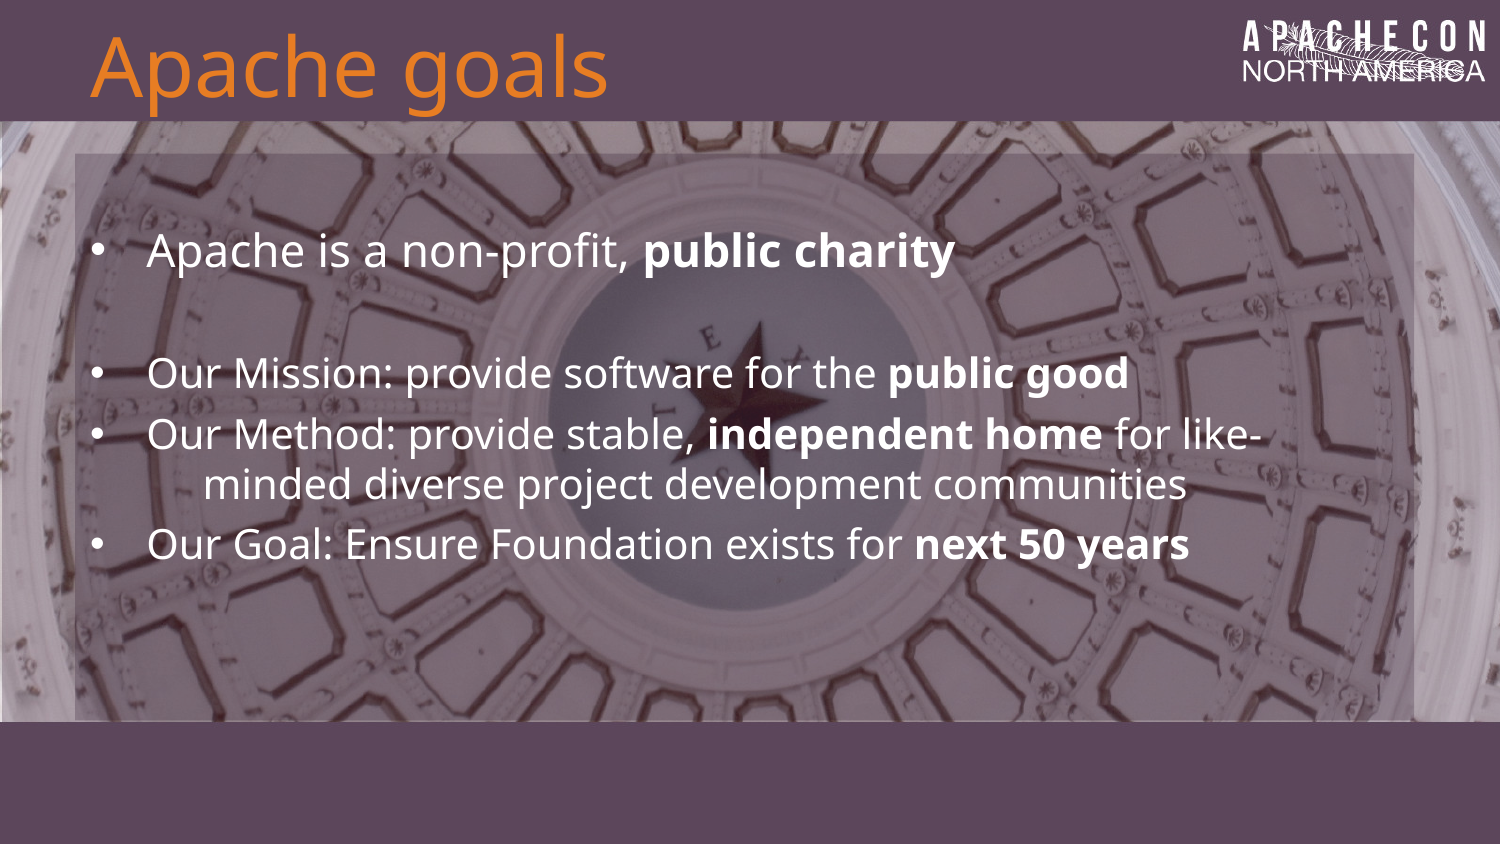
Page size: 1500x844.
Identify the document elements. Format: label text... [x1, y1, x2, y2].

picture [0, 0, 1500, 844]
text_box Apache goals [75, 6, 1116, 107]
text_box Apache is a non-profit, public charity Our Mission: provide software for the public good Our Method: provide stable, independent home for like-minded diverse project development communities Our Goal: Ensure Foundation exists for next 50 years [75, 153, 1415, 721]
